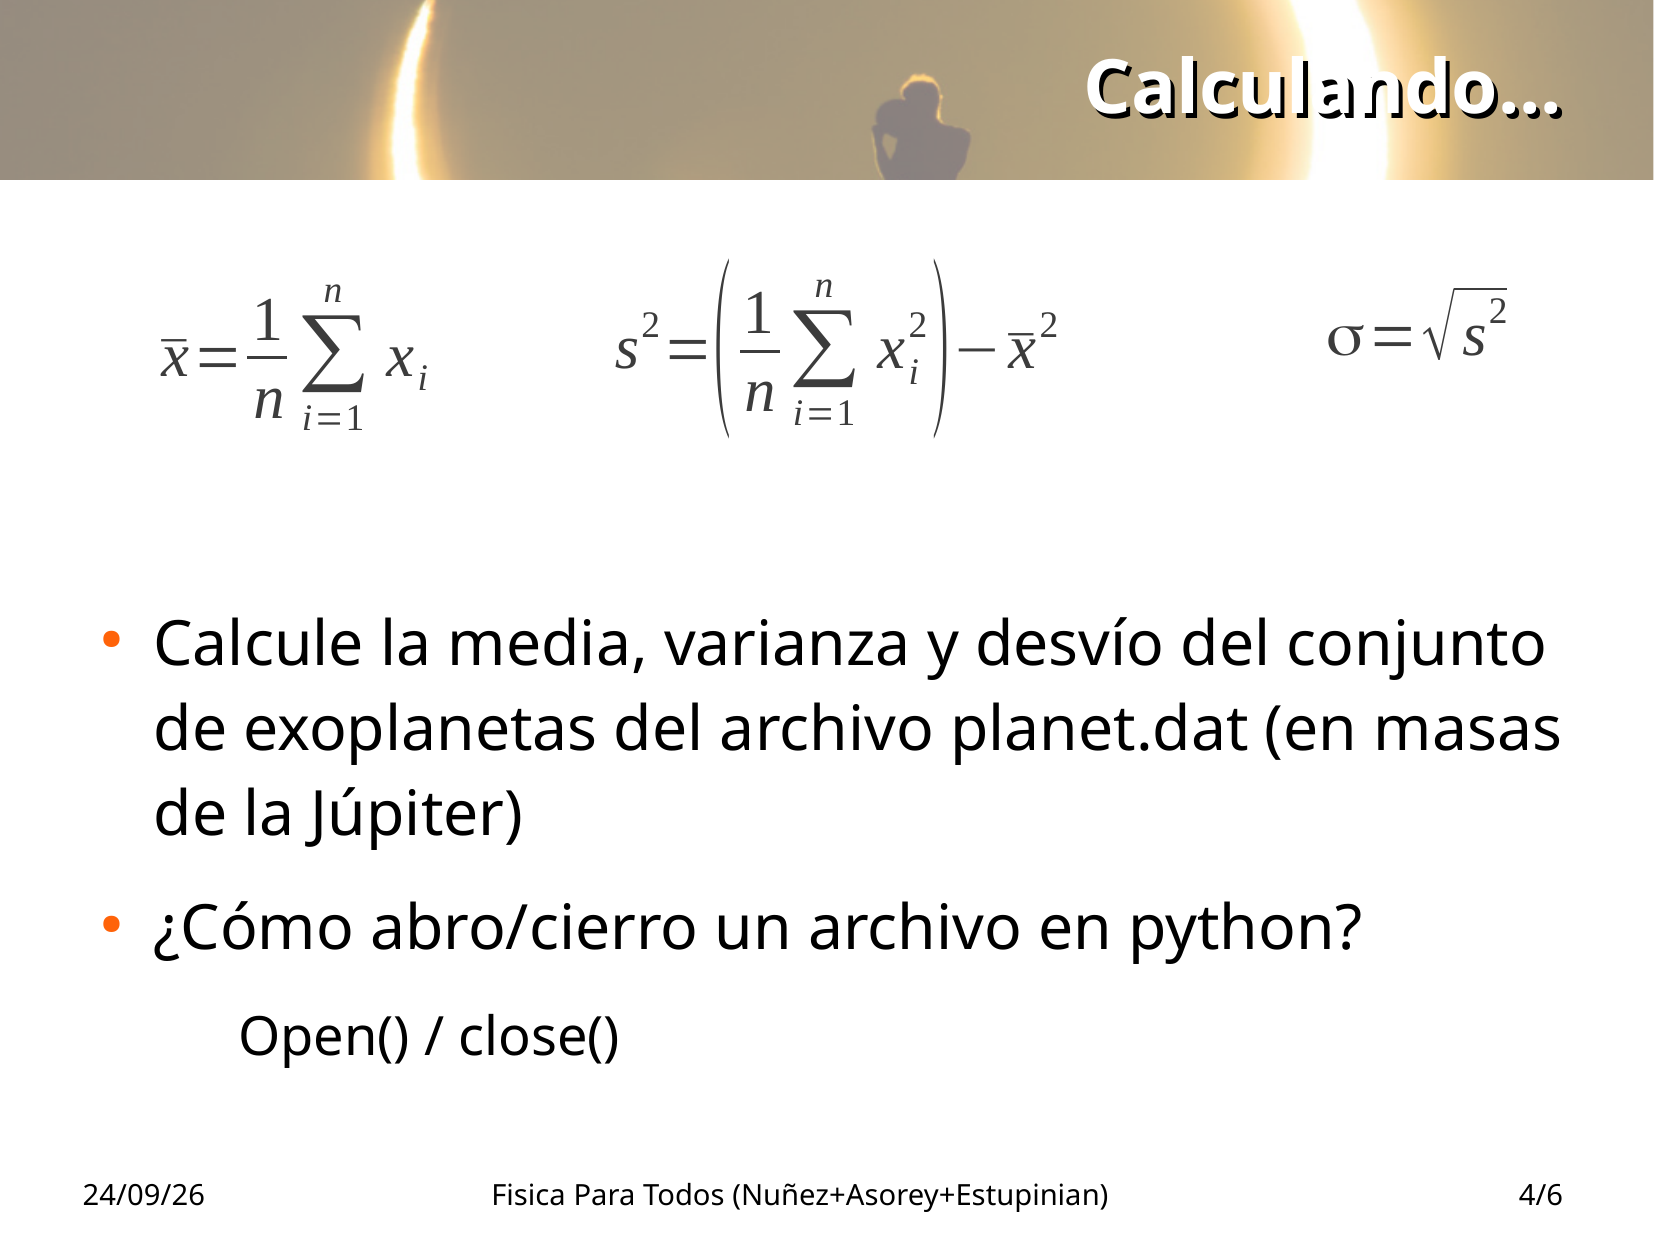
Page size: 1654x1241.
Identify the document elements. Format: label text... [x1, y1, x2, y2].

title Calculando... [75, 19, 1564, 151]
chart [150, 270, 436, 439]
picture [0, 0, 1654, 180]
chart [1320, 285, 1515, 370]
chart [605, 255, 1066, 442]
list Calcule la media, varianza y desvío del conjunto de exoplanetas del archivo planet.dat (en masas de la Júpiter) ¿Cómo abro/cierro un archivo en python? Open() / close() [82, 255, 1571, 1156]
